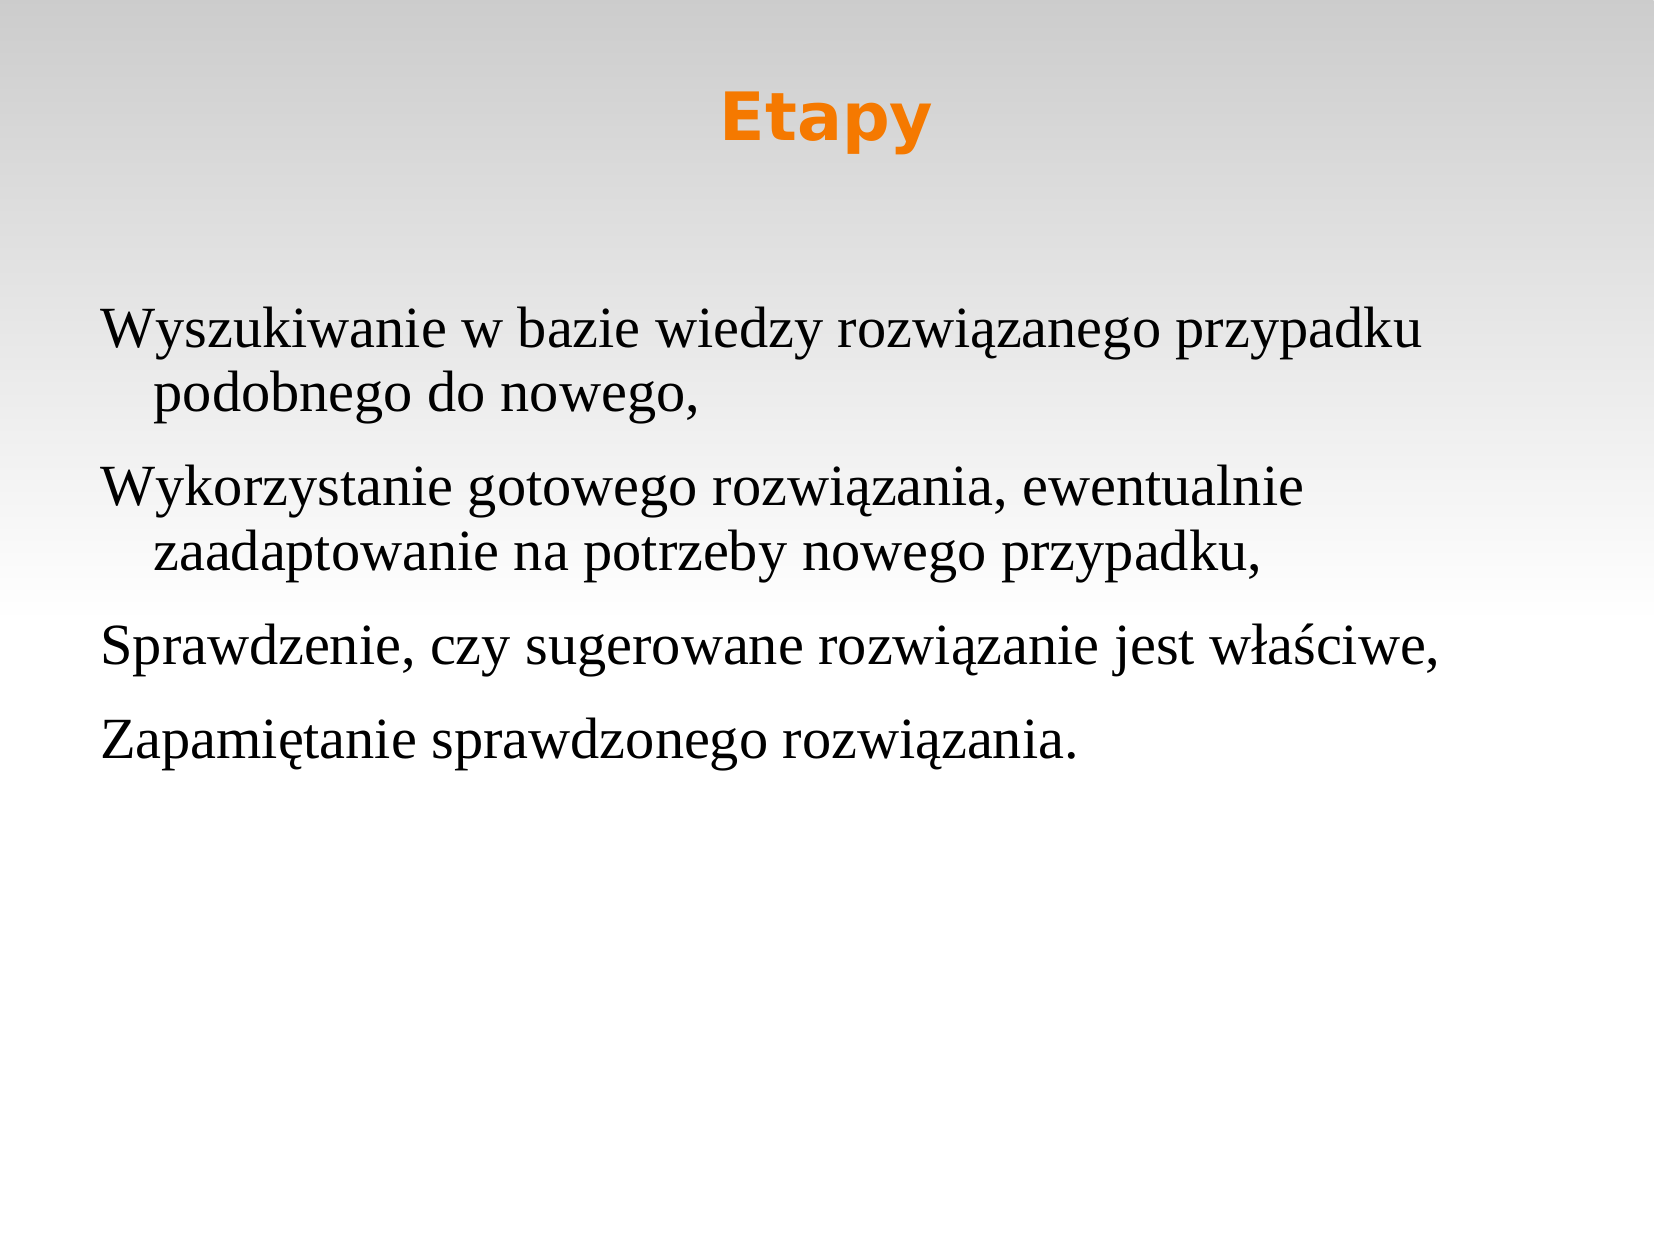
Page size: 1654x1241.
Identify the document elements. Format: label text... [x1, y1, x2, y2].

title Etapy [82, 56, 1571, 178]
list Wyszukiwanie w bazie wiedzy rozwiązanego przypadku podobnego do nowego, Wykorzystanie gotowego rozwiązania, ewentualnie zaadaptowanie na potrzeby nowego przypadku, Sprawdzenie, czy sugerowane rozwiązanie jest właściwe, Zapamiętanie sprawdzonego rozwiązania. [82, 295, 1571, 1094]
